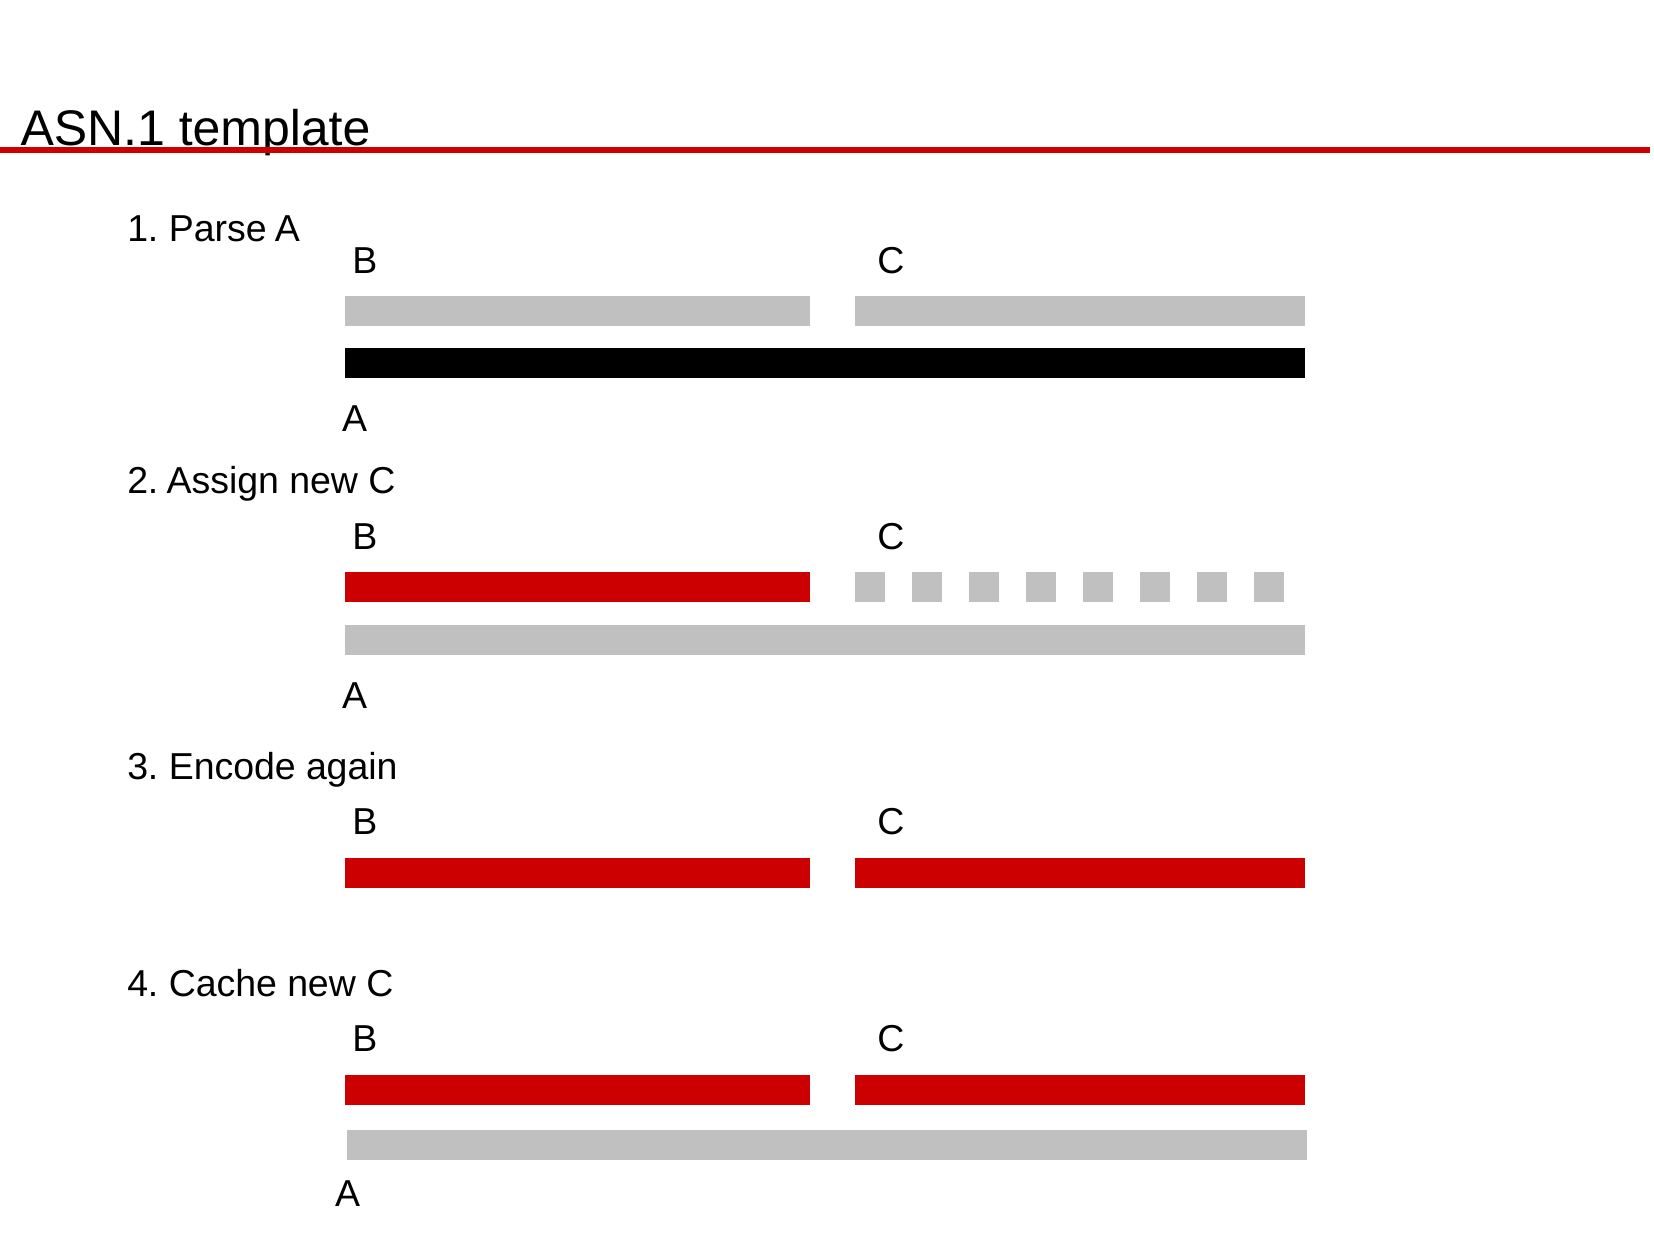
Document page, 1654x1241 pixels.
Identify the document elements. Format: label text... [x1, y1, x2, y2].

text_box C [862, 793, 920, 851]
subtitle [0, 153, 1654, 1241]
text_box B [337, 1012, 393, 1068]
text_box 1. Parse A [112, 199, 488, 257]
text_box B [337, 795, 393, 851]
text_box C [862, 1010, 920, 1068]
text_box 3. Encode again [112, 737, 488, 795]
text_box A [327, 390, 382, 448]
subtitle [0, 0, 1654, 147]
text_box A [320, 1164, 376, 1222]
text_box A [327, 666, 382, 724]
text_box 2. Assign new C [112, 452, 488, 510]
text_box 4. Cache new C [112, 954, 488, 1012]
text_box ASN.1 template [5, 92, 1654, 331]
text_box C [862, 231, 920, 289]
text_box C [862, 508, 920, 565]
text_box B [337, 510, 393, 565]
text_box B [337, 257, 393, 289]
